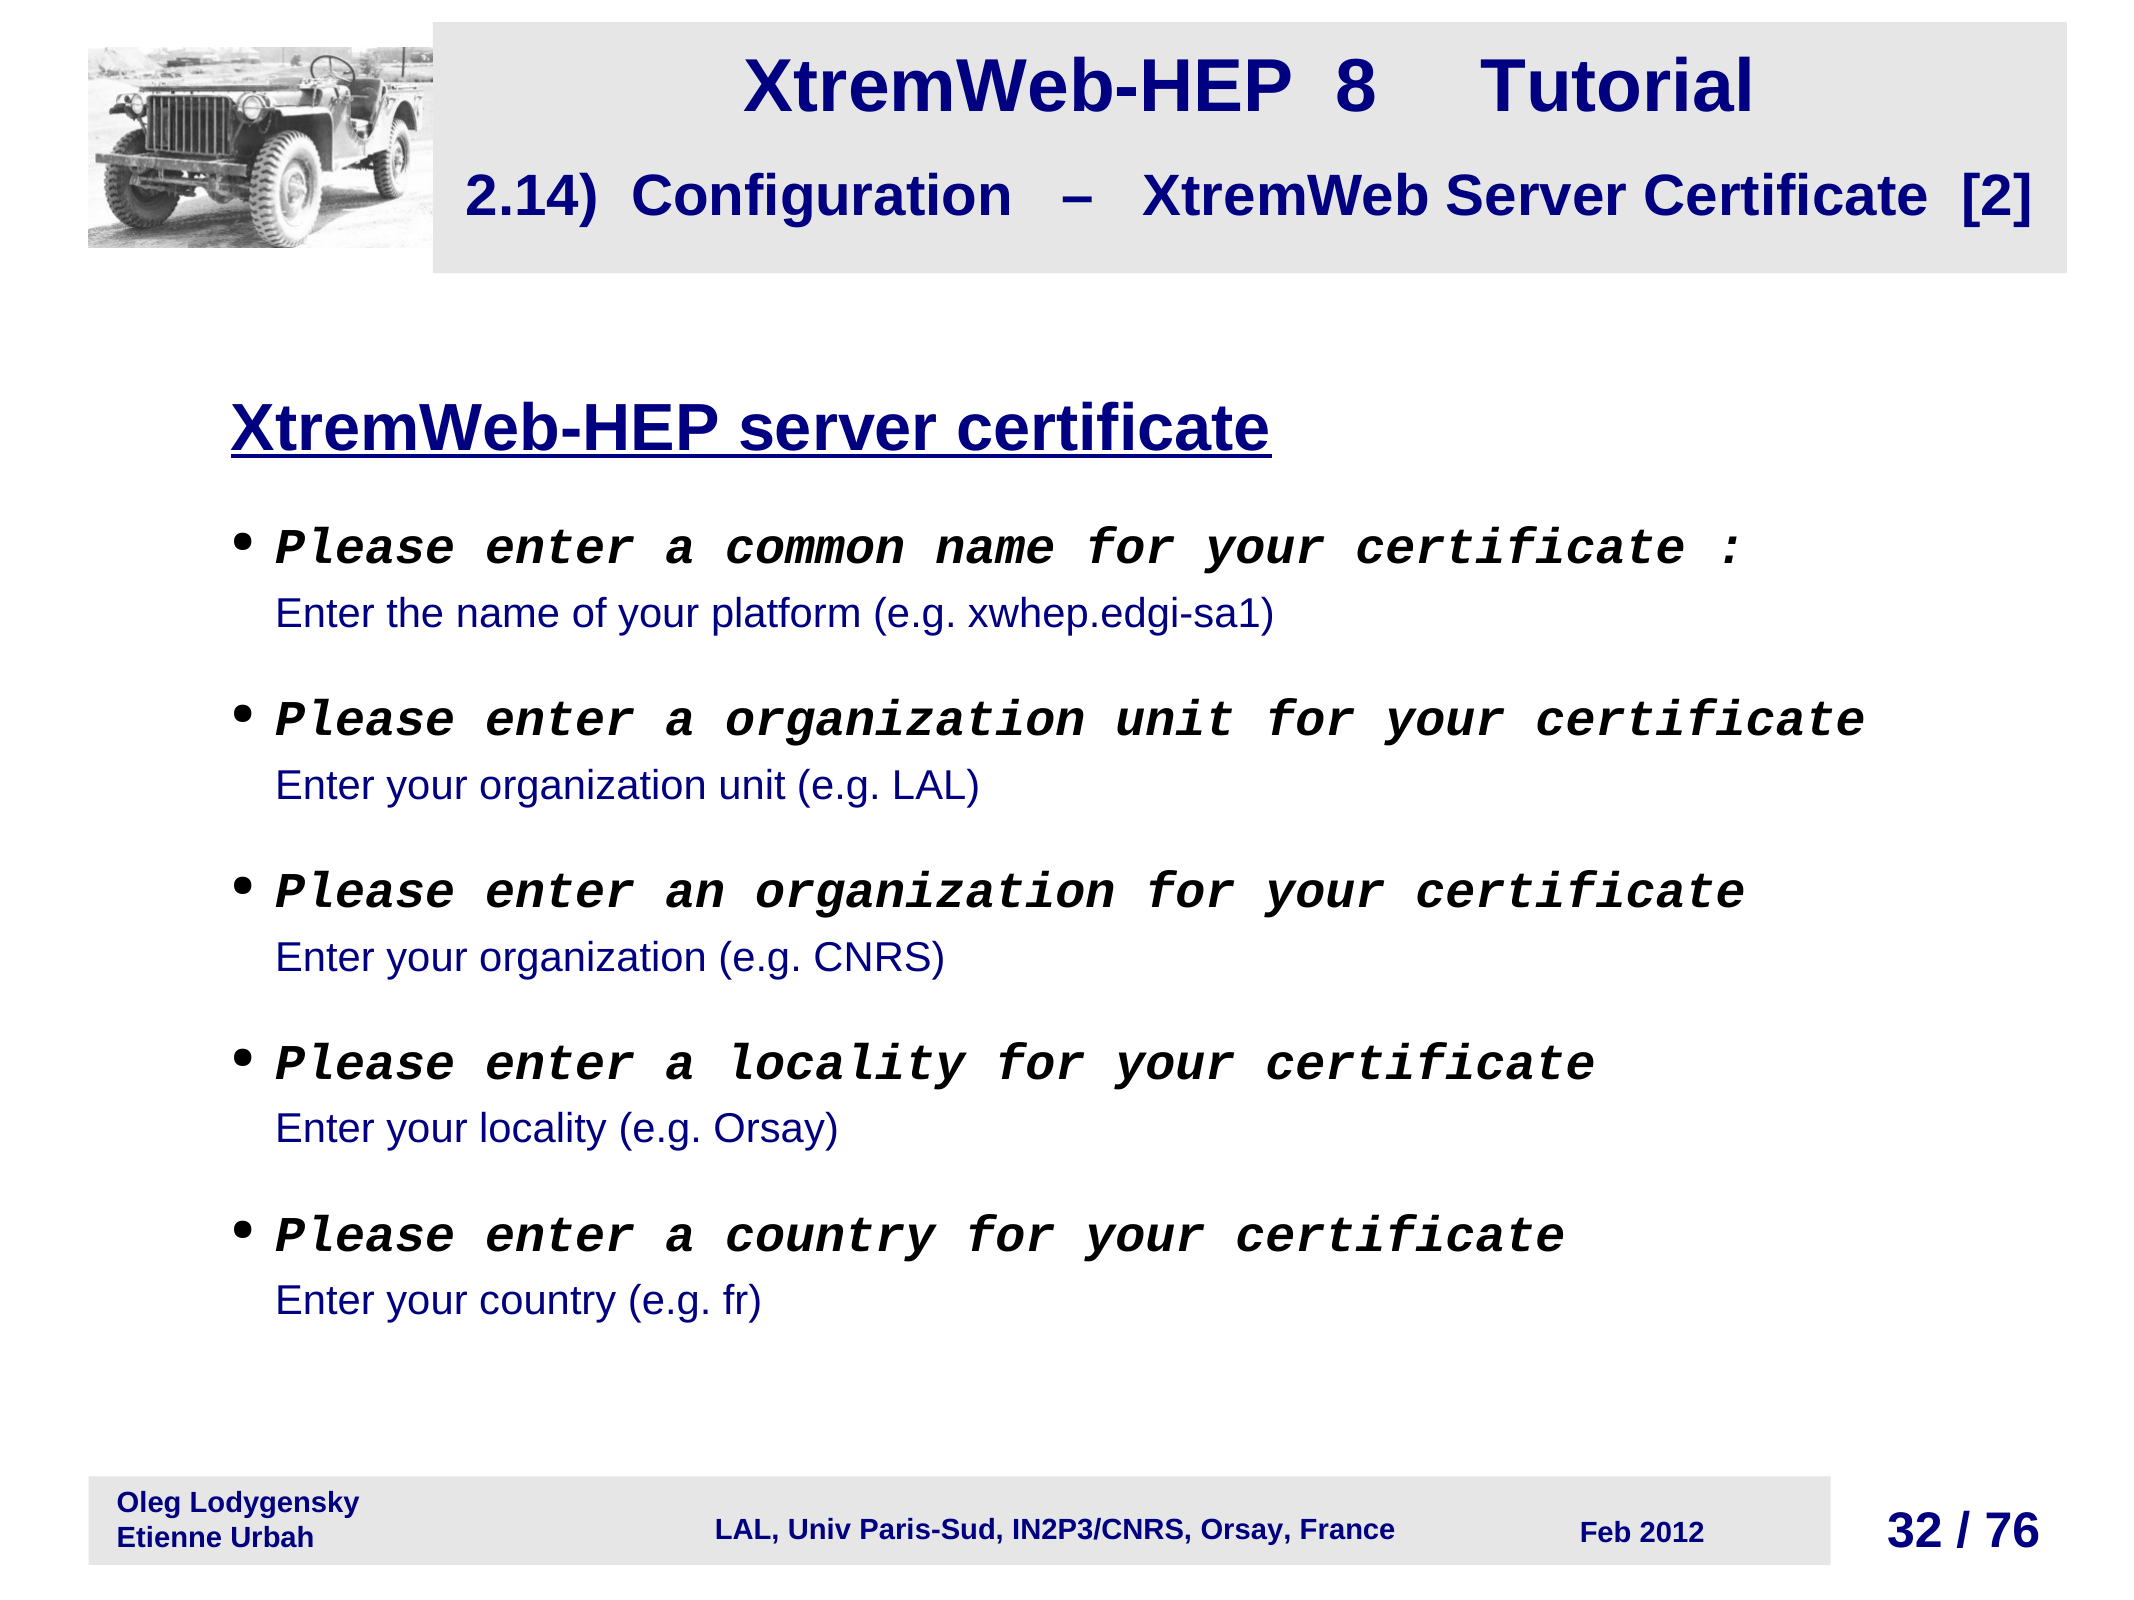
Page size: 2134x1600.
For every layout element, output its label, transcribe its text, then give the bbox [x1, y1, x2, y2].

picture [88, 47, 433, 248]
text_box XtremWeb-HEP server certificate Please enter a common name for your certificate : Enter the name of your platform (e.g. xwhep.edgi-sa1) Please enter a organization unit for your certificate Enter your organization unit (e.g. LAL) Please enter an organization for your certificate Enter your organization (e.g. CNRS) Please enter a locality for your certificate Enter your locality (e.g. Orsay) Please enter a country for your certificate Enter your country (e.g. fr) [221, 383, 2067, 1363]
title 2.14) Configuration – XtremWeb Server Certificate [2] [442, 118, 2067, 266]
